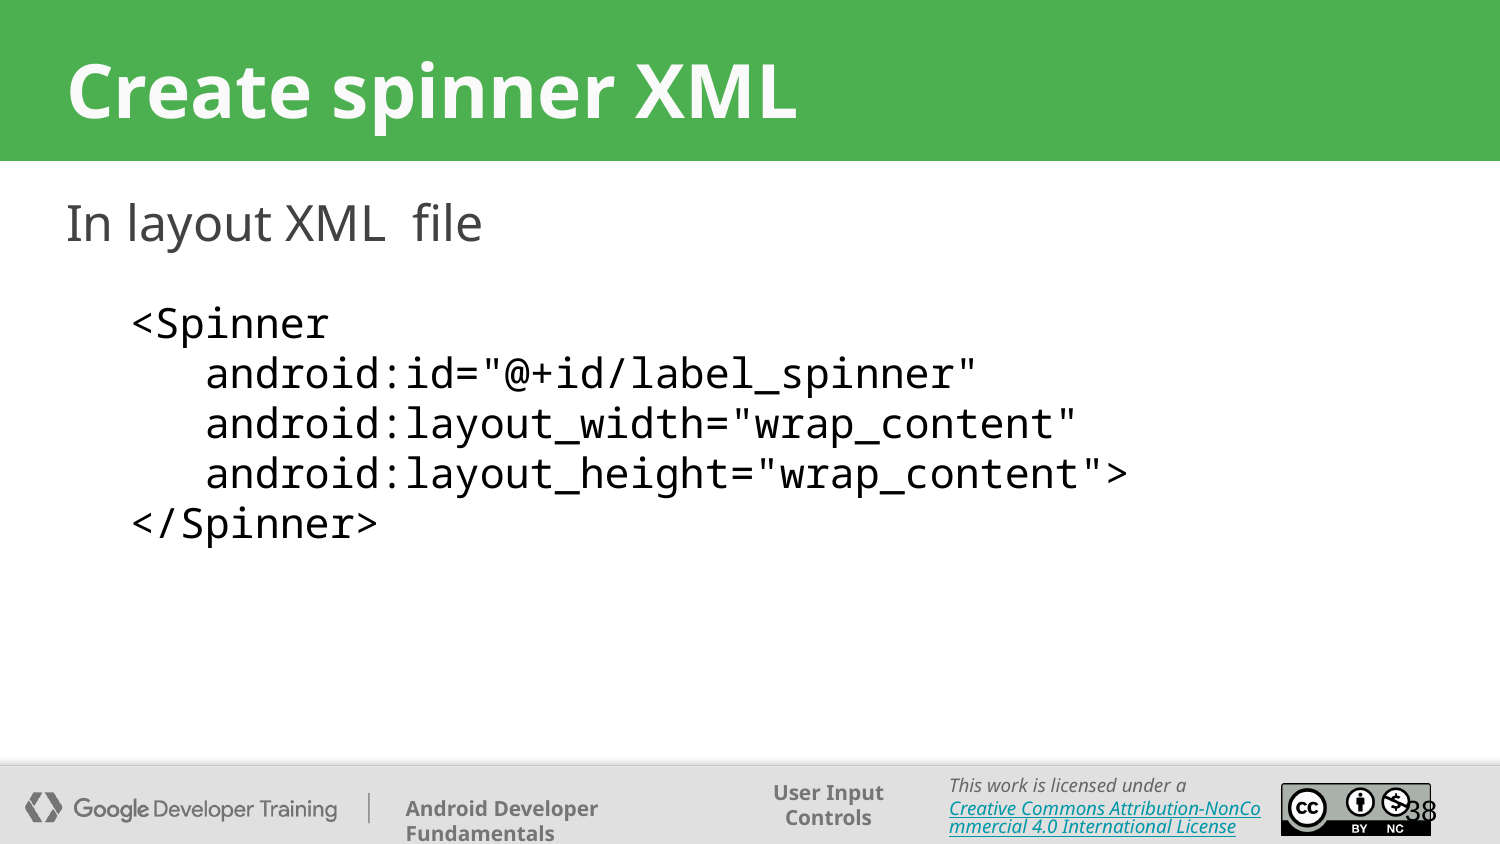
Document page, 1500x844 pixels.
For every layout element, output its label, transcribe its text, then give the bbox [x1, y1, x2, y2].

slide_number <number> [1389, 777, 1480, 842]
picture [0, 161, 1500, 844]
title Create spinner XML [51, 28, 1449, 122]
list In layout XML file <Spinner android:id="@+id/label_spinner" android:layout_width="wrap_content" android:layout_height="wrap_content"> </Spinner> [51, 176, 1172, 730]
